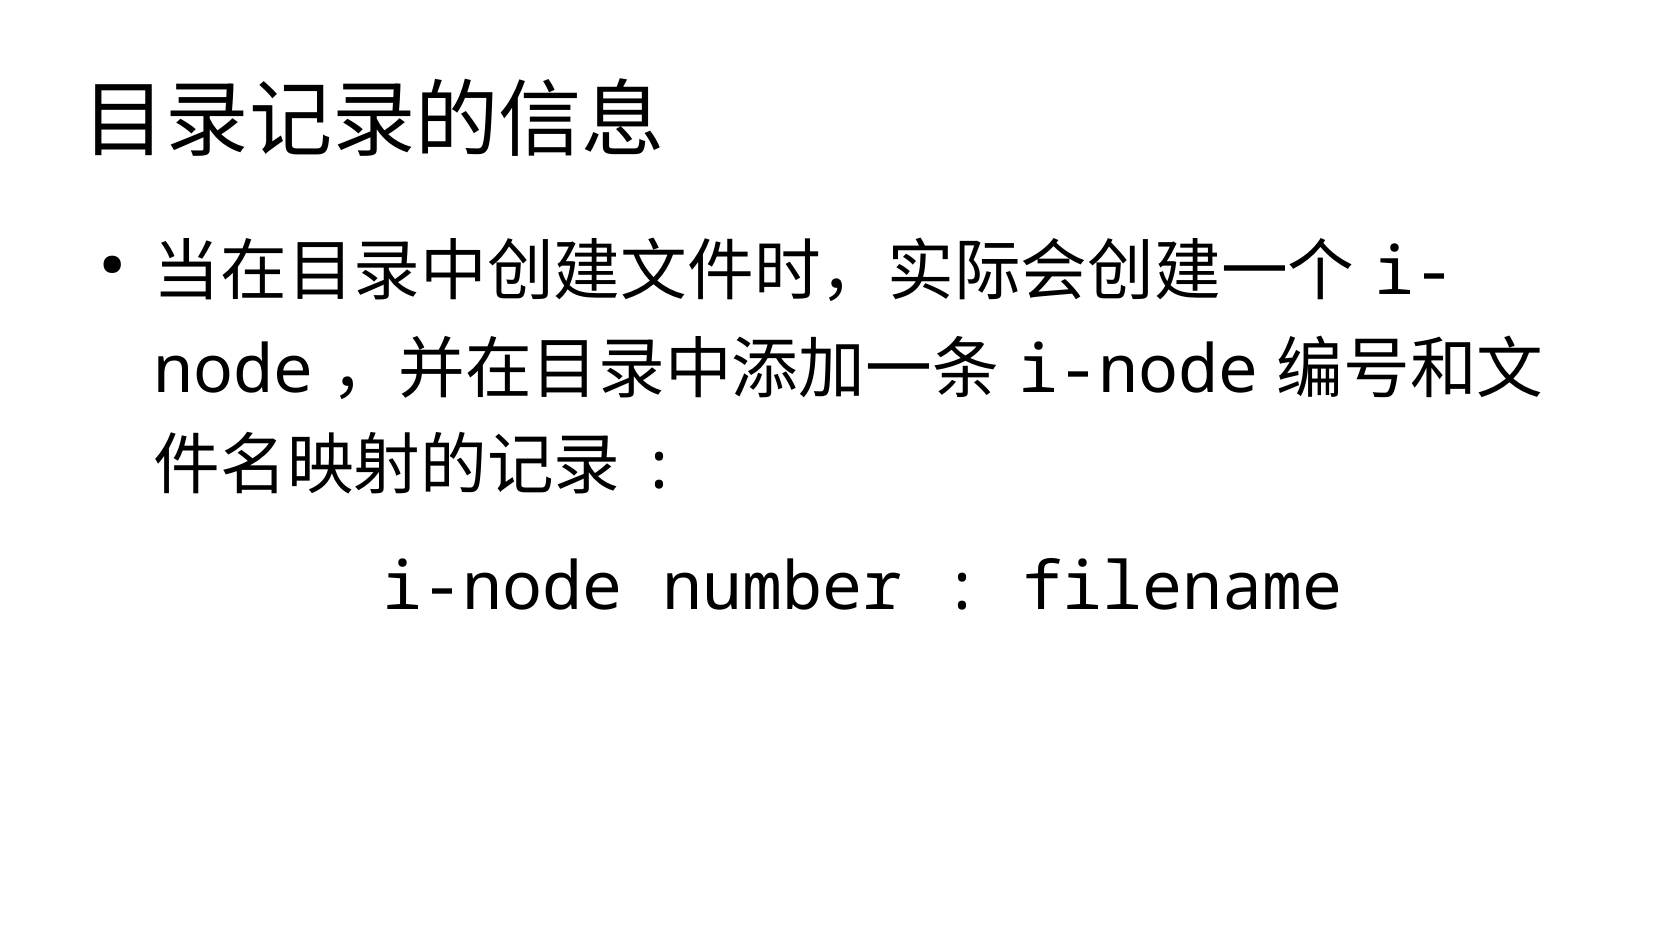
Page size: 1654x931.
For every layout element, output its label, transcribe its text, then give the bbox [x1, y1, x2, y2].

title 目录记录的信息 [82, 37, 1571, 189]
list 当在目录中创建文件时，实际会创建一个i-node，并在目录中添加一条i-node编号和文件名映射的记录: i-node number : filename [82, 217, 1571, 758]
